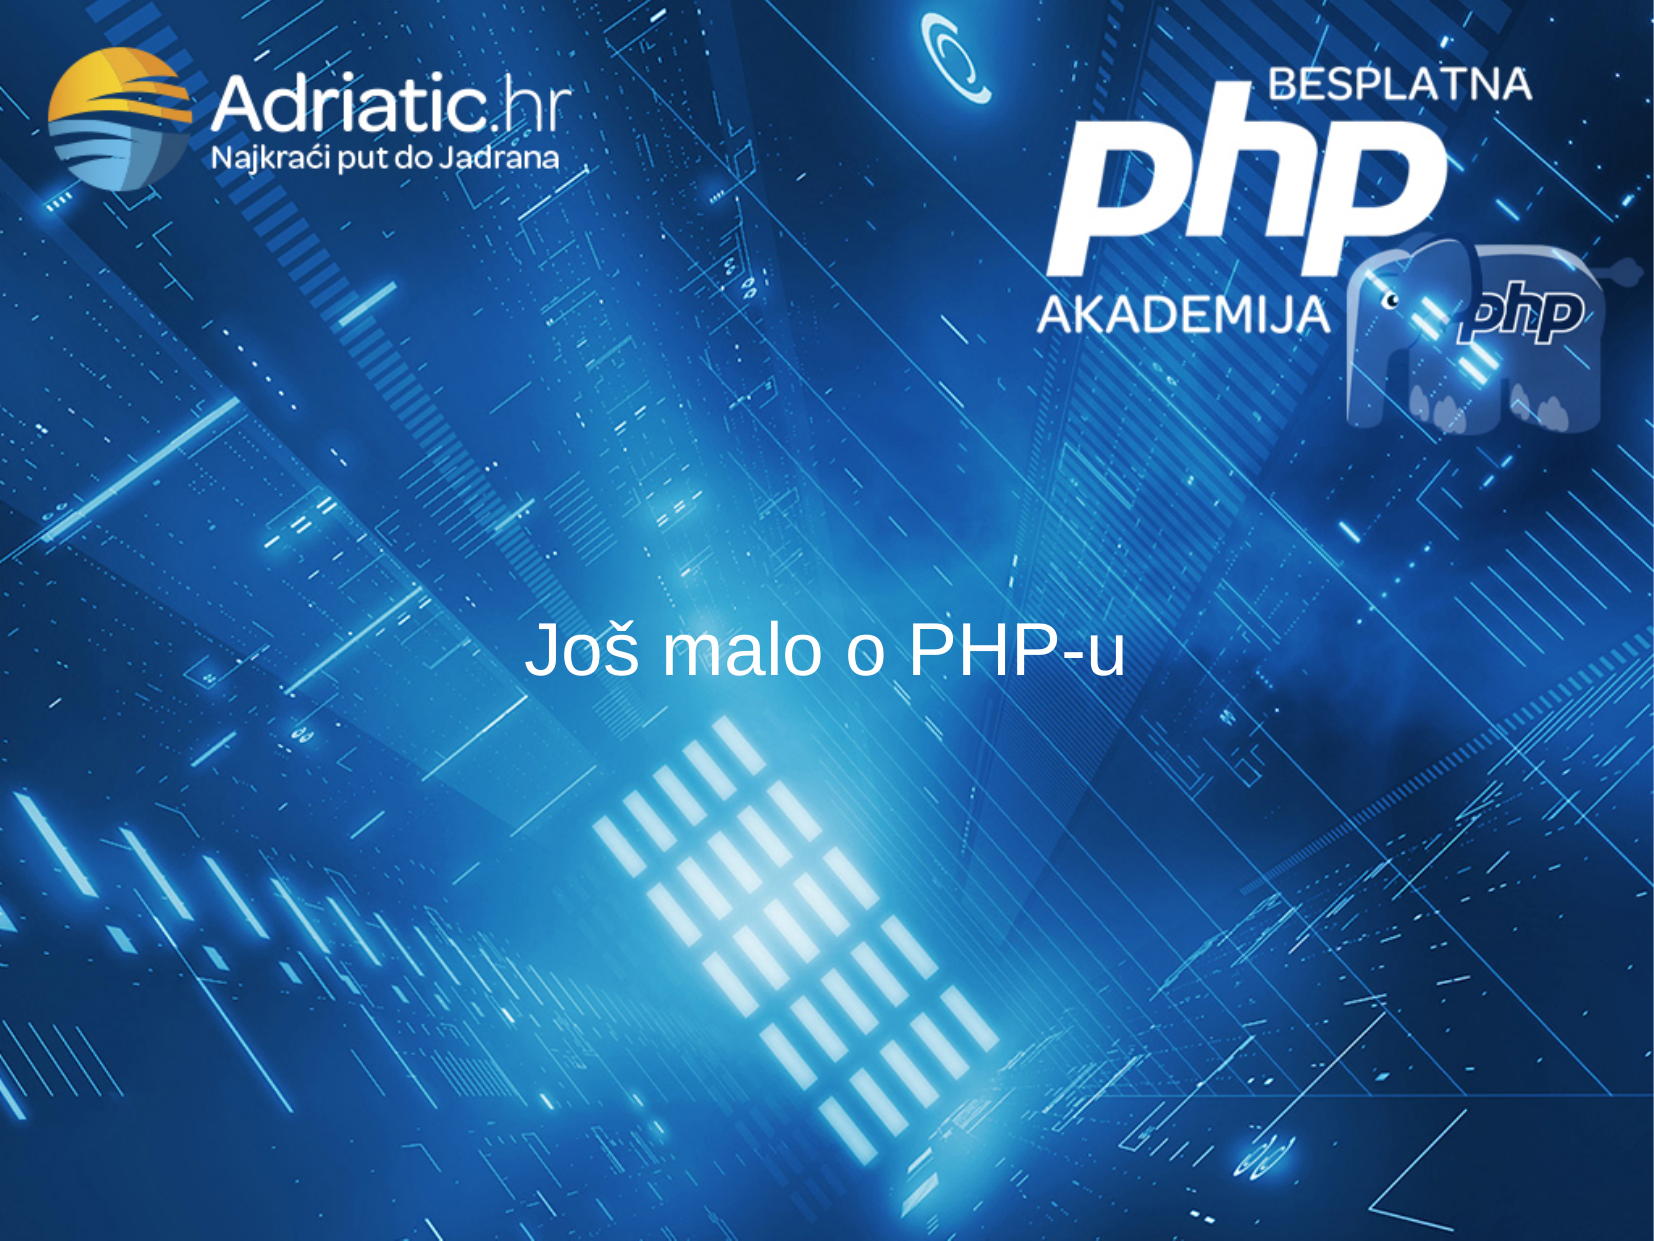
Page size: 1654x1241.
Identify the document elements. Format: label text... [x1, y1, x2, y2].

picture [0, 0, 1654, 1241]
subtitle Još malo o PHP-u [82, 290, 1571, 1010]
